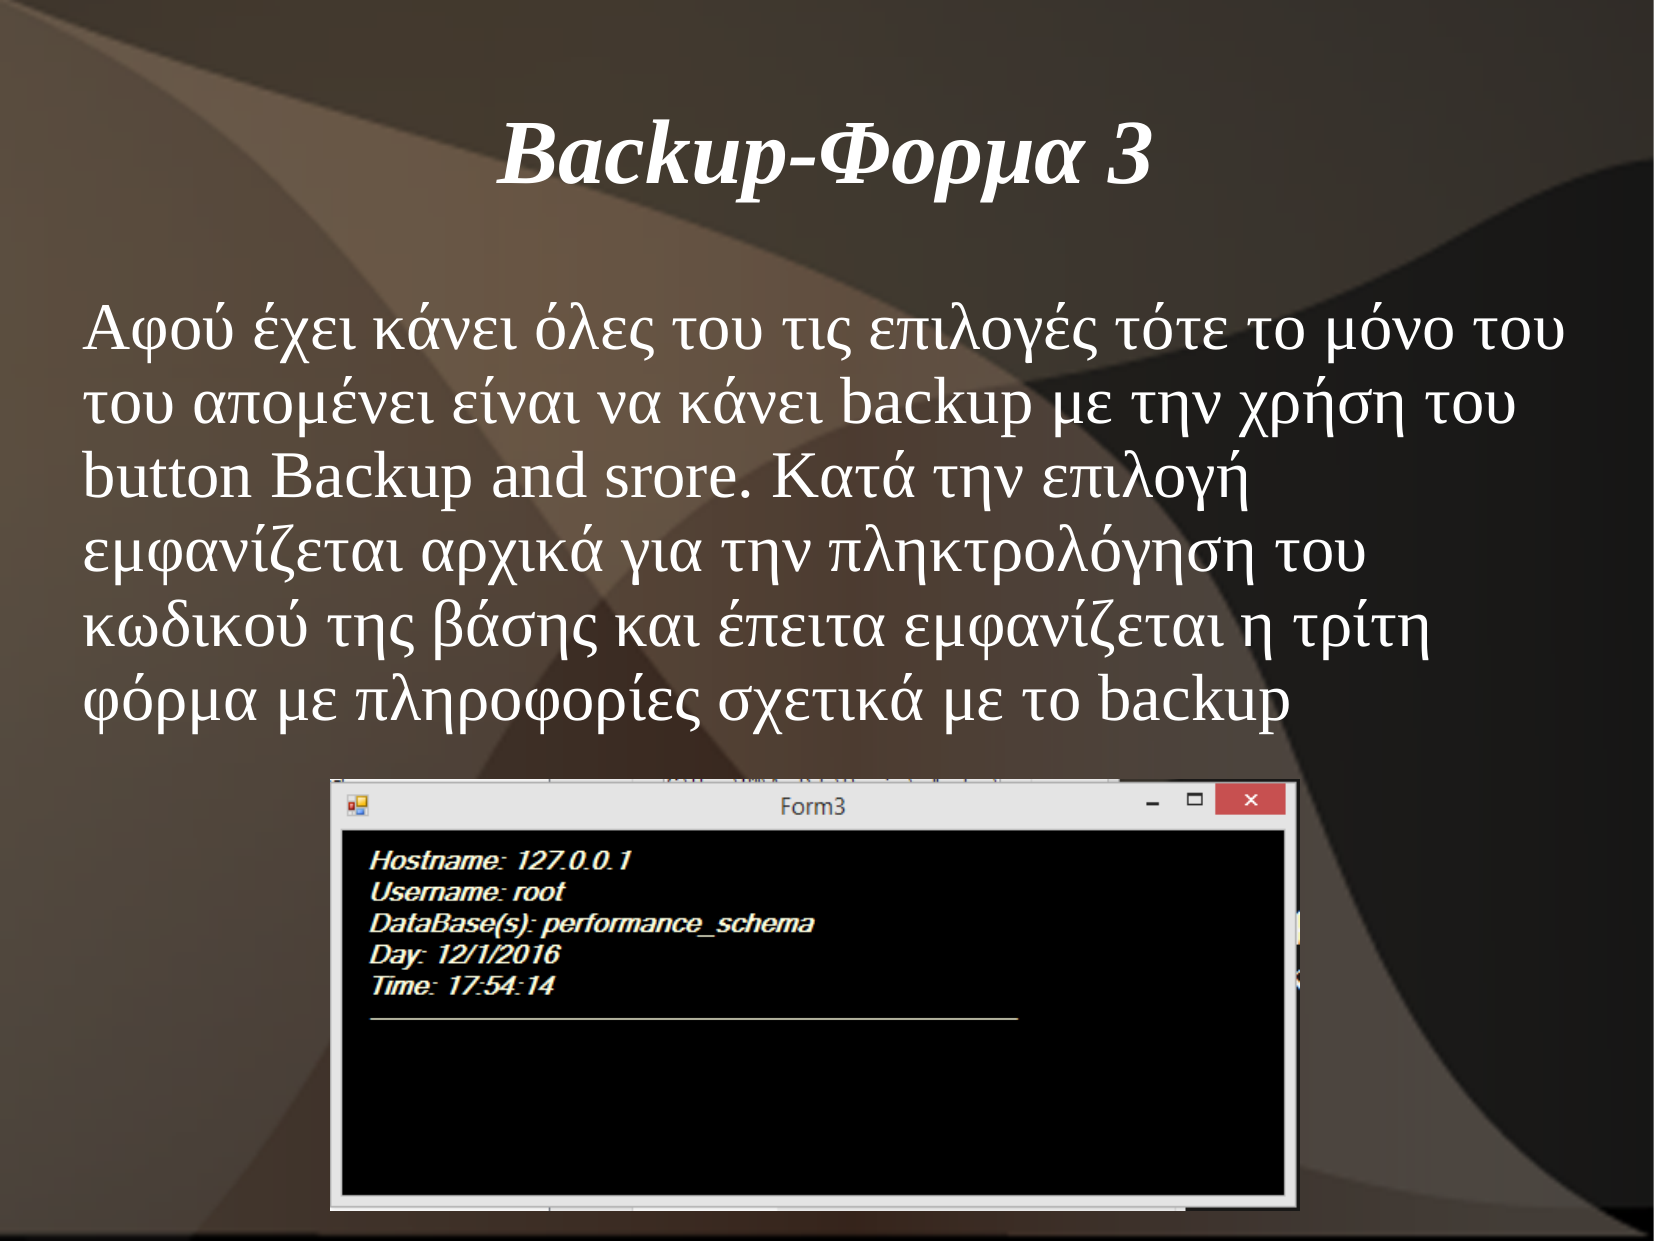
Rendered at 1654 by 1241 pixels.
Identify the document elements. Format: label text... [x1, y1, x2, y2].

picture [0, 0, 1654, 1241]
title Backup-Φορμα 3 [82, 49, 1571, 257]
list Αφού έχει κάνει όλες του τις επιλογές τότε το μόνο του του απομένει είναι να κάνει backup με την χρήση του button Backup and srore. Κατά την επιλογή εμφανίζεται αρχικά για την πληκτρολόγηση του κωδικού της βάσης και έπειτα εμφανίζεται η τρίτη φόρμα με πληροφορίες σχετικά με το backup [82, 290, 1571, 1109]
